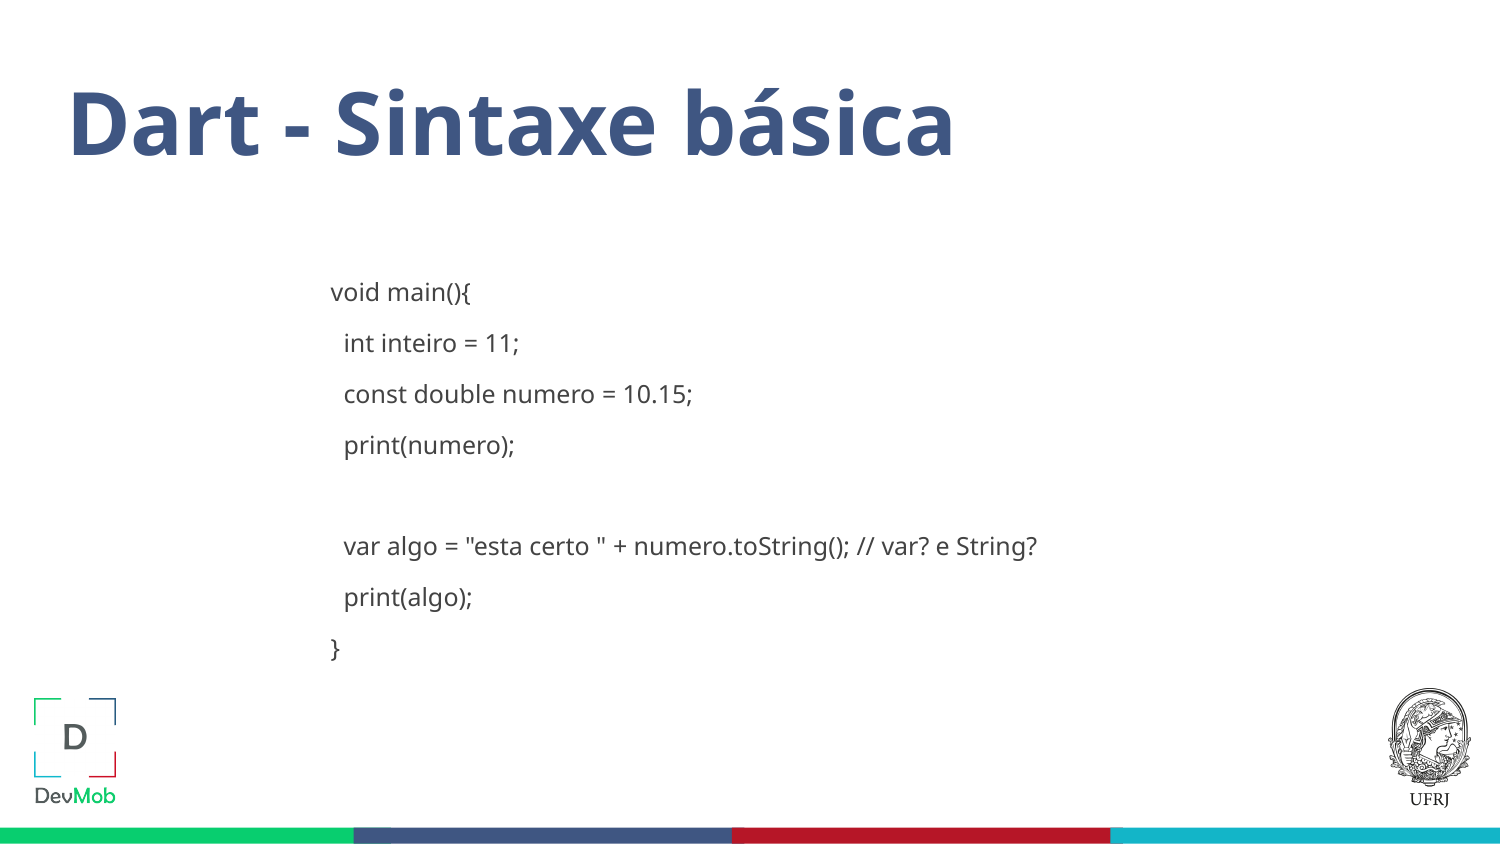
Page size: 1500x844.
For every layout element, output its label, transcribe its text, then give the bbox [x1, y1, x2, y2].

picture [1388, 688, 1471, 808]
picture [34, 698, 116, 808]
title Dart - Sintaxe básica [51, 51, 1449, 189]
list void main(){ int inteiro = 11; const double numero = 10.15; print(numero); var algo = "esta certo " + numero.toString(); // var? e String? print(algo); } [315, 188, 1336, 752]
